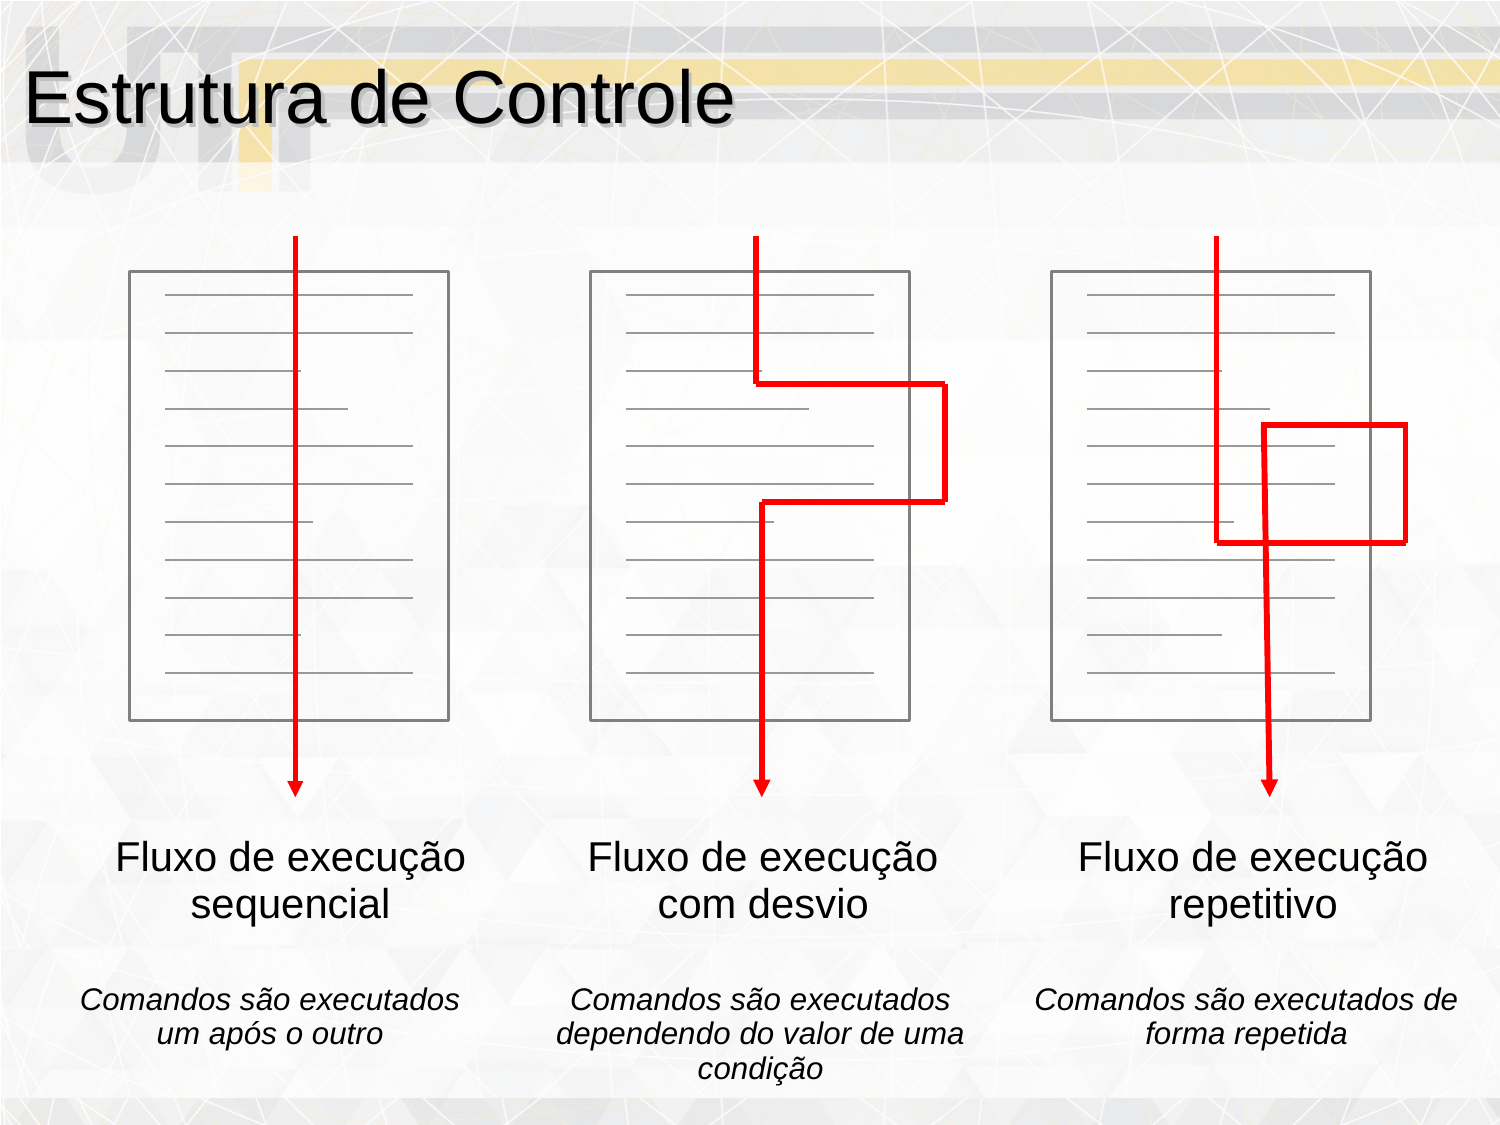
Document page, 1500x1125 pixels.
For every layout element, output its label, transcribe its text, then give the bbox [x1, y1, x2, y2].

title Estrutura de Controle [23, 18, 1489, 178]
text_box Fluxo de execução com desvio [572, 826, 957, 935]
text_box Fluxo de execução sequencial [100, 826, 485, 935]
text_box Comandos são executados de forma repetida [1019, 974, 1477, 1059]
table_cell F [1, 1, 1500, 1125]
text_box Comandos são executados dependendo do valor de uma condição [541, 974, 999, 1094]
text_box Fluxo de execução repetitivo [1062, 826, 1447, 935]
text_box Comandos são executados um após o outro [64, 974, 522, 1059]
